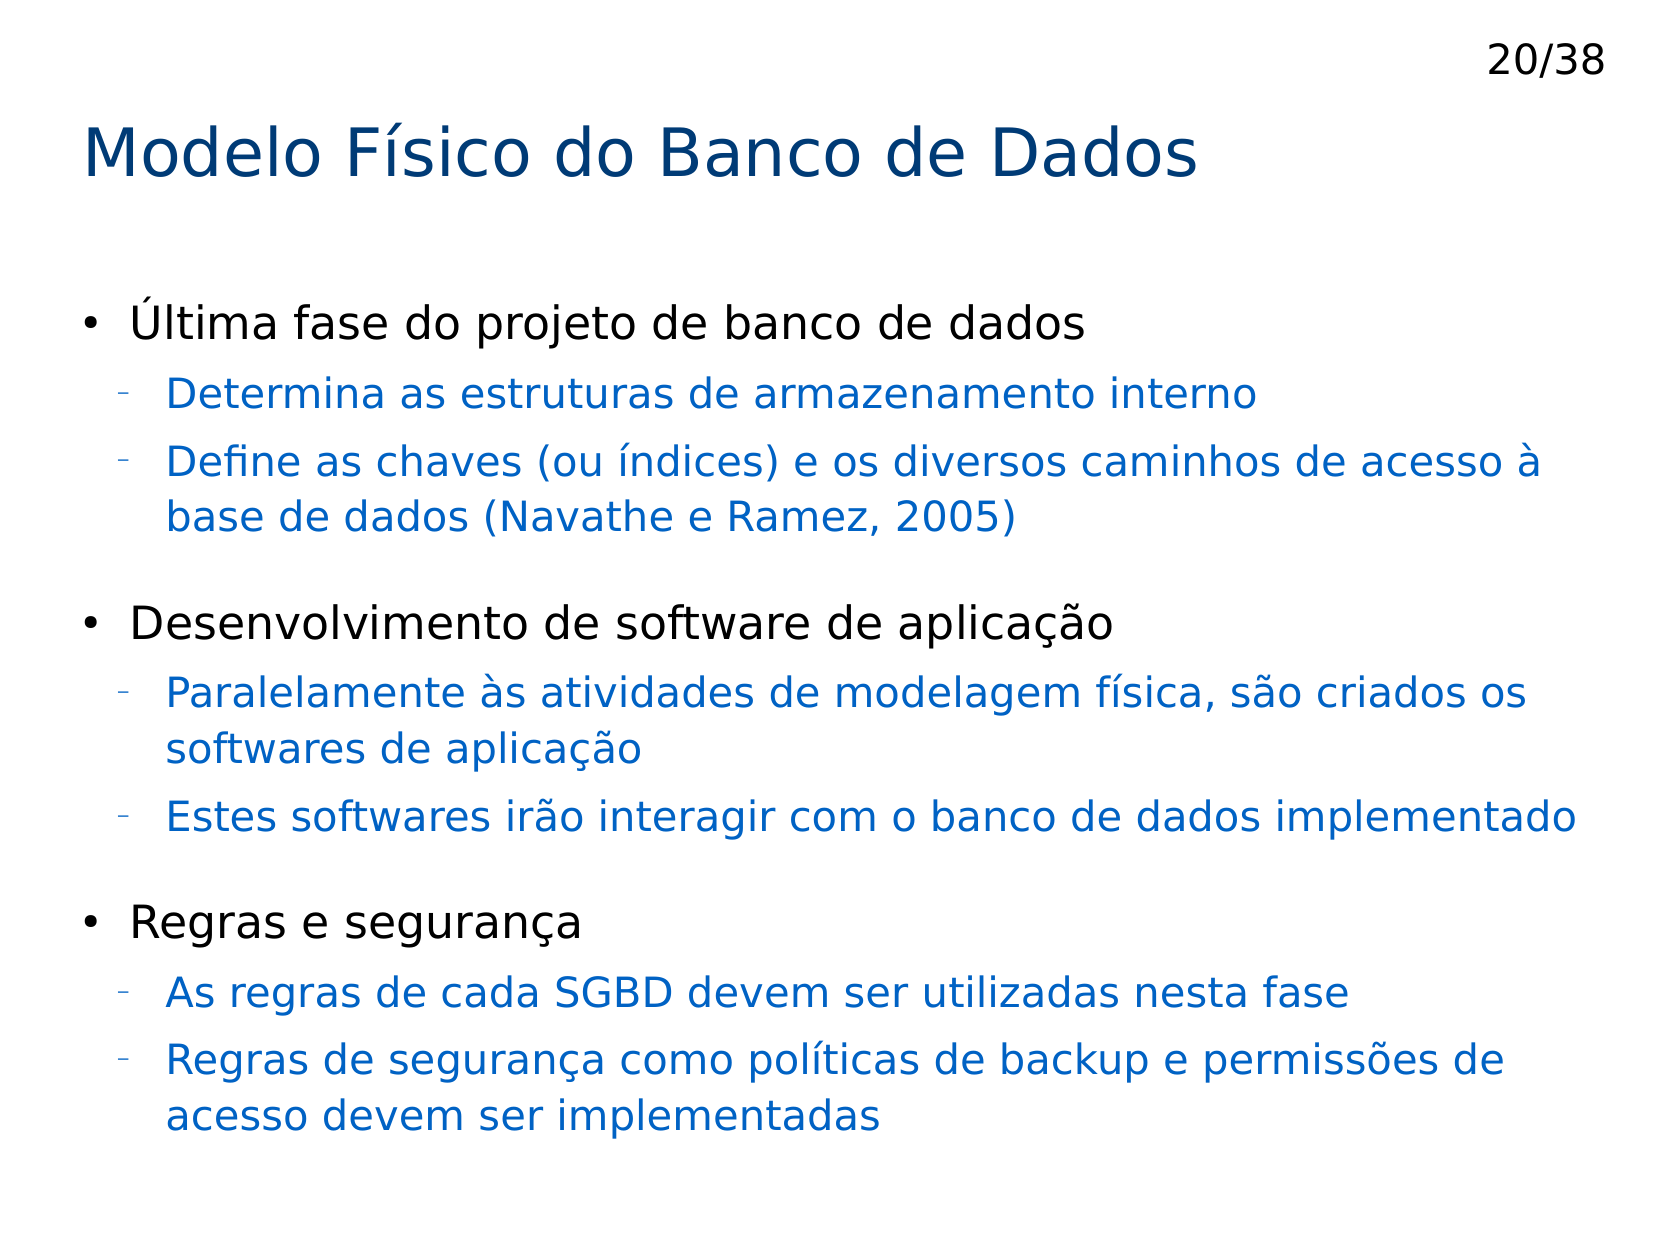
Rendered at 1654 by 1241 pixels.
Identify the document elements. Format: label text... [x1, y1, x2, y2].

list Última fase do projeto de banco de dados Determina as estruturas de armazenamento interno Define as chaves (ou índices) e os diversos caminhos de acesso à base de dados (Navathe e Ramez, 2005) Desenvolvimento de software de aplicação Paralelamente às atividades de modelagem física, são criados os softwares de aplicação Estes softwares irão interagir com o banco de dados implementado Regras e segurança As regras de cada SGBD devem ser utilizadas nesta fase Regras de segurança como políticas de backup e permissões de acesso devem ser implementadas [82, 289, 1634, 1221]
title Modelo Físico do Banco de Dados [82, 82, 1571, 224]
